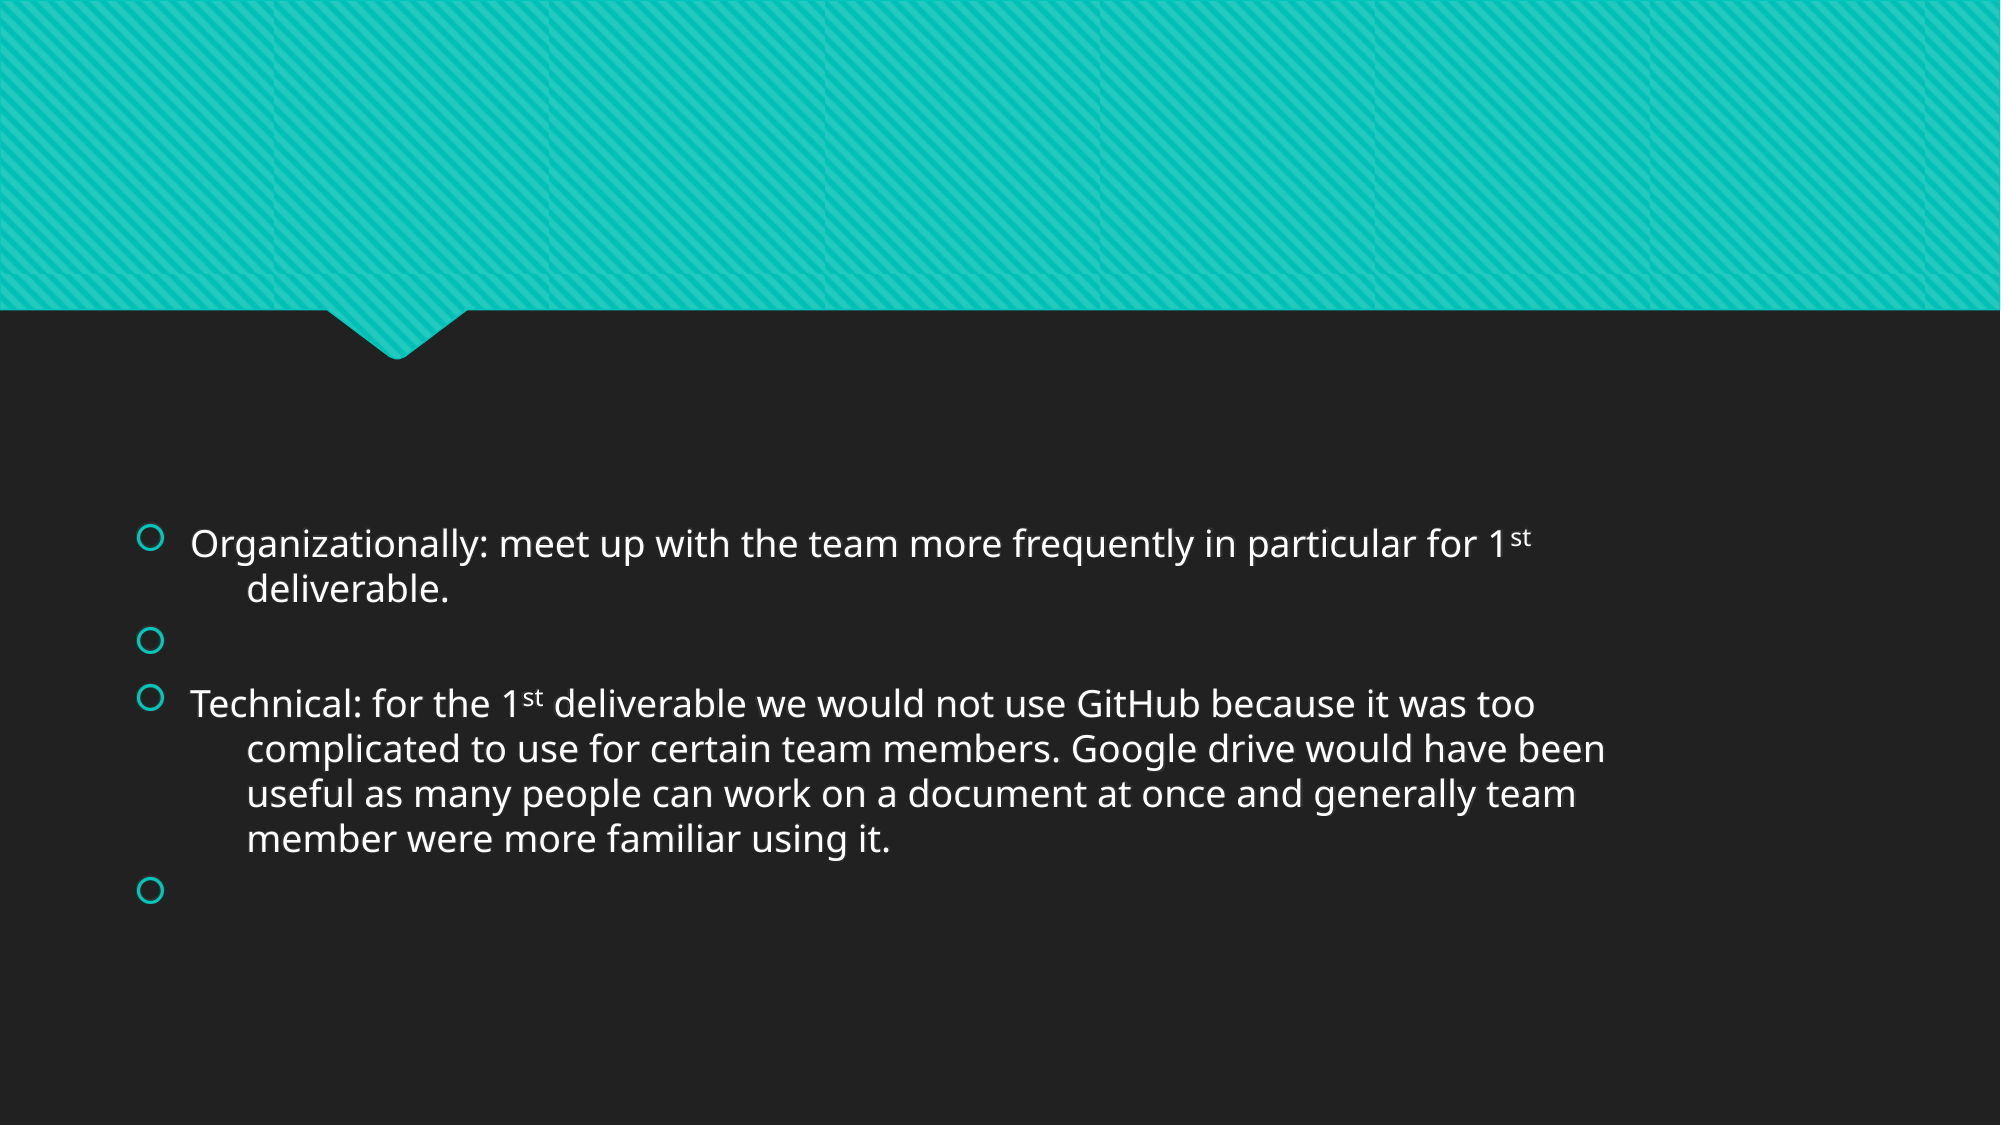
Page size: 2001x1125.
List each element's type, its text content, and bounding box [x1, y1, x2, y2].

list Organizationally: meet up with the team more frequently in particular for 1st deliverable. Technical: for the 1st deliverable we would not use GitHub because it was too complicated to use for certain team members. Google drive would have been useful as many people can work on a document at once and generally team member were more familiar using it. [118, 508, 1662, 930]
